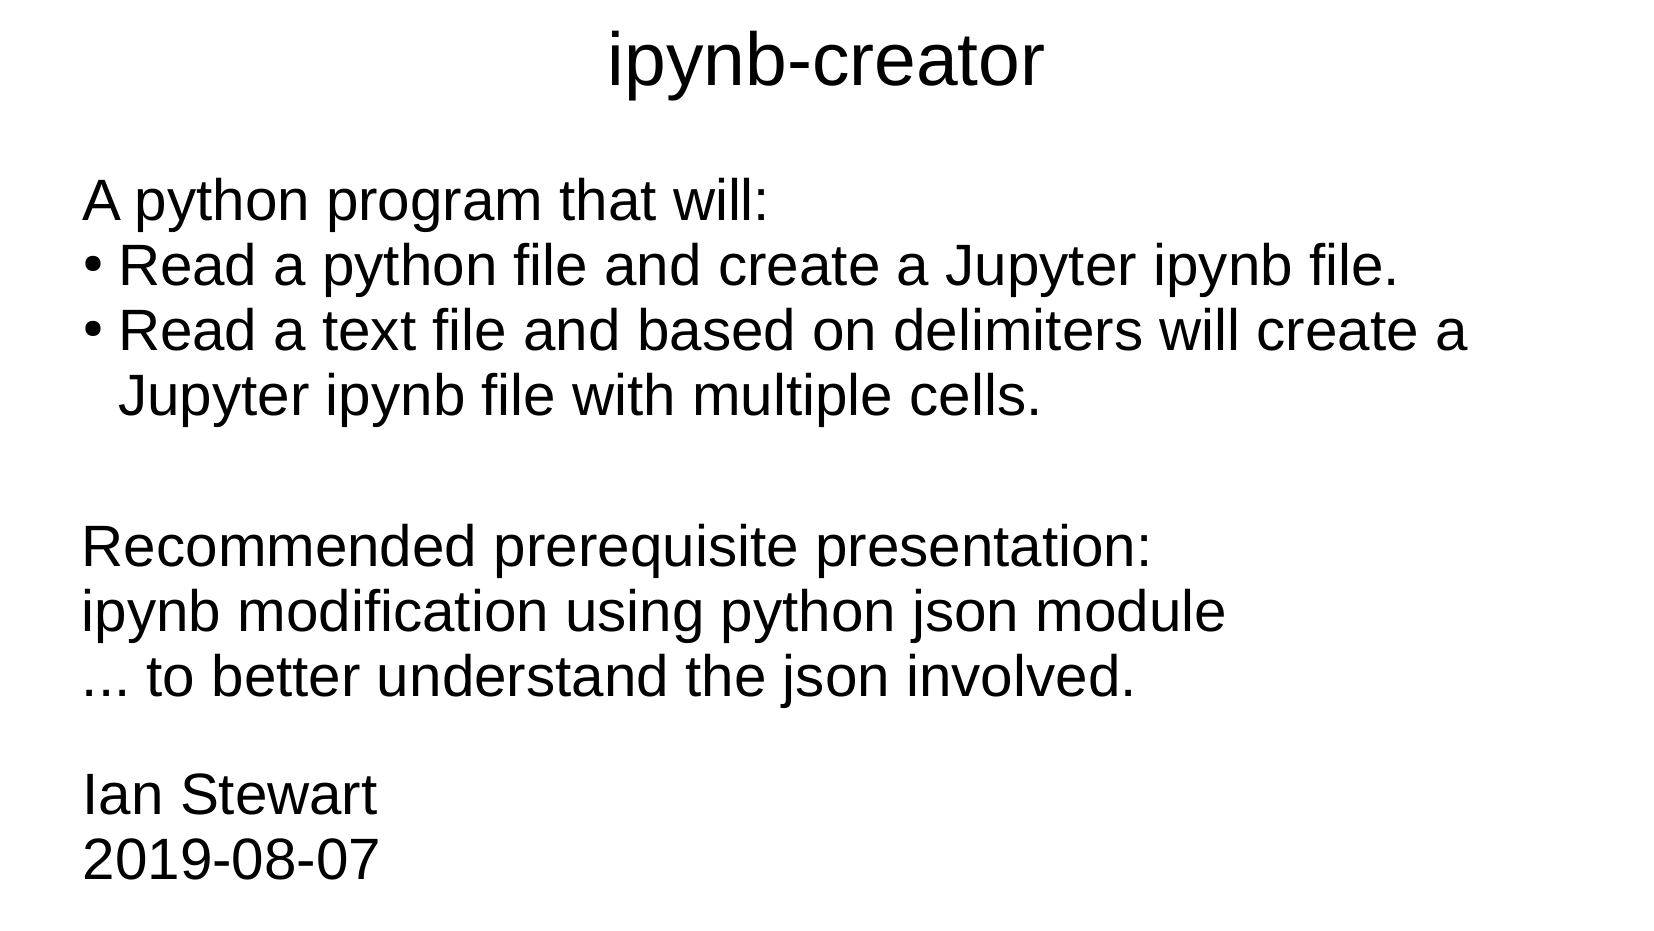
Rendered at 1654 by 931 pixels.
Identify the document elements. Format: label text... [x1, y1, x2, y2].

title ipynb-creator [82, 13, 1571, 107]
text_box Ian Stewart 2019-08-07 [82, 755, 1571, 898]
subtitle A python program that will: Read a python file and create a Jupyter ipynb file. Read a text file and based on delimiters will create a Jupyter ipynb file with multiple cells. [82, 159, 1571, 438]
text_box Recommended prerequisite presentation: ipynb modification using python json module ... to better understand the json involved. [81, 513, 1570, 709]
